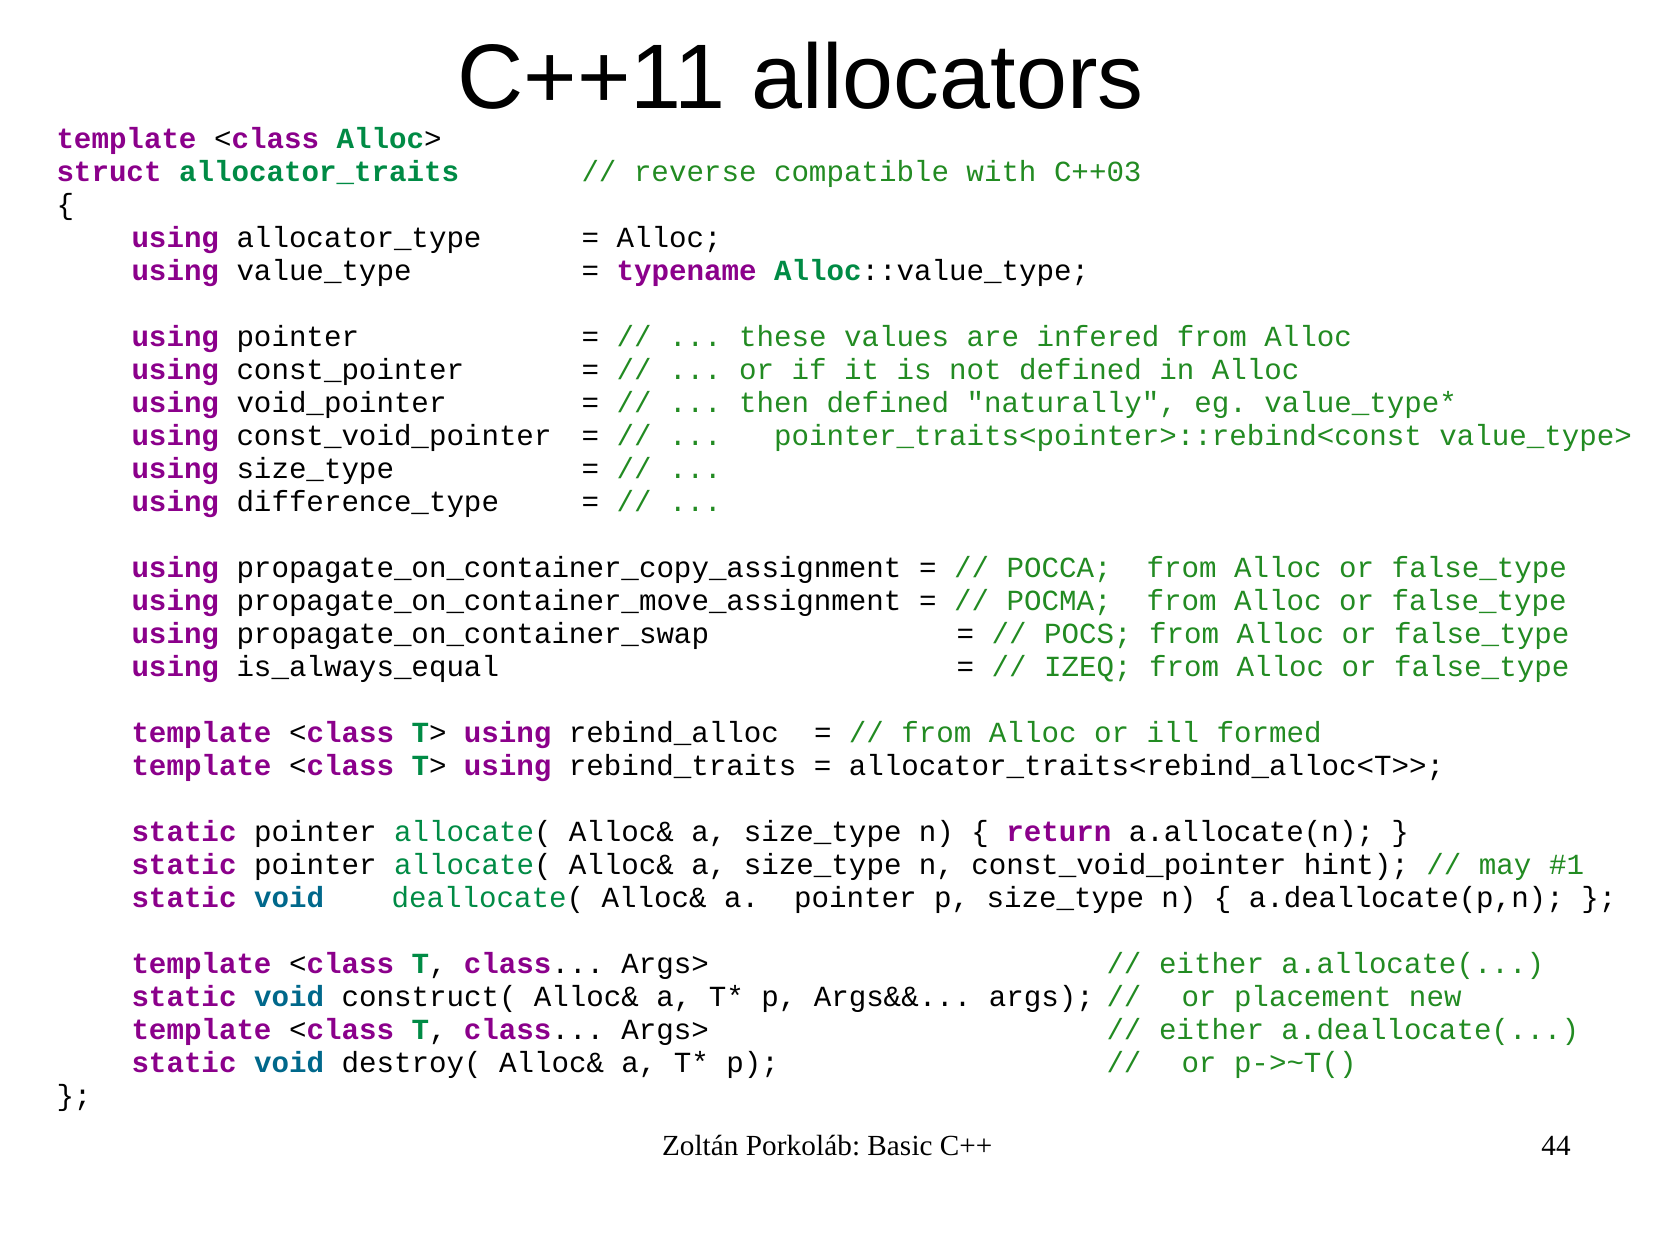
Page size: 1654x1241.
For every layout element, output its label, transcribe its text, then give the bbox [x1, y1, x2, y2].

title C++11 allocators [56, 0, 1546, 83]
text_box template <class Alloc> struct allocator_traits // reverse compatible with C++03 { using allocator_type = Alloc; using value_type = typename Alloc::value_type; using pointer = // ... these values are infered from Alloc using const_pointer = // ... or if it is not defined in Alloc using void_pointer = // ... then defined "naturally", eg. value_type* using const_void_pointer = // ... pointer_traits<pointer>::rebind<const value_type> using size_type = // ... using difference_type = // ... using propagate_on_container_copy_assignment = // POCCA; from Alloc or false_type using propagate_on_container_move_assignment = // POCMA; from Alloc or false_type using propagate_on_container_swap = // POCS; from Alloc or false_type using is_always_equal = // IZEQ; from Alloc or false_type template <class T> using rebind_alloc = // from Alloc or ill formed template <class T> using rebind_traits = allocator_traits<rebind_alloc<T>>; static pointer allocate( Alloc& a, size_type n) { return a.allocate(n); } static pointer allocate( Alloc& a, size_type n, const_void_pointer hint); // may #1 static void deallocate( Alloc& a. pointer p, size_type n) { a.deallocate(p,n); }; template <class T, class... Args> // either a.allocate(...) static void construct( Alloc& a, T* p, Args&&... args); // or placement new template <class T, class... Args> // either a.deallocate(...) static void destroy( Alloc& a, T* p); // or p->~T() }; [41, 83, 1654, 1156]
